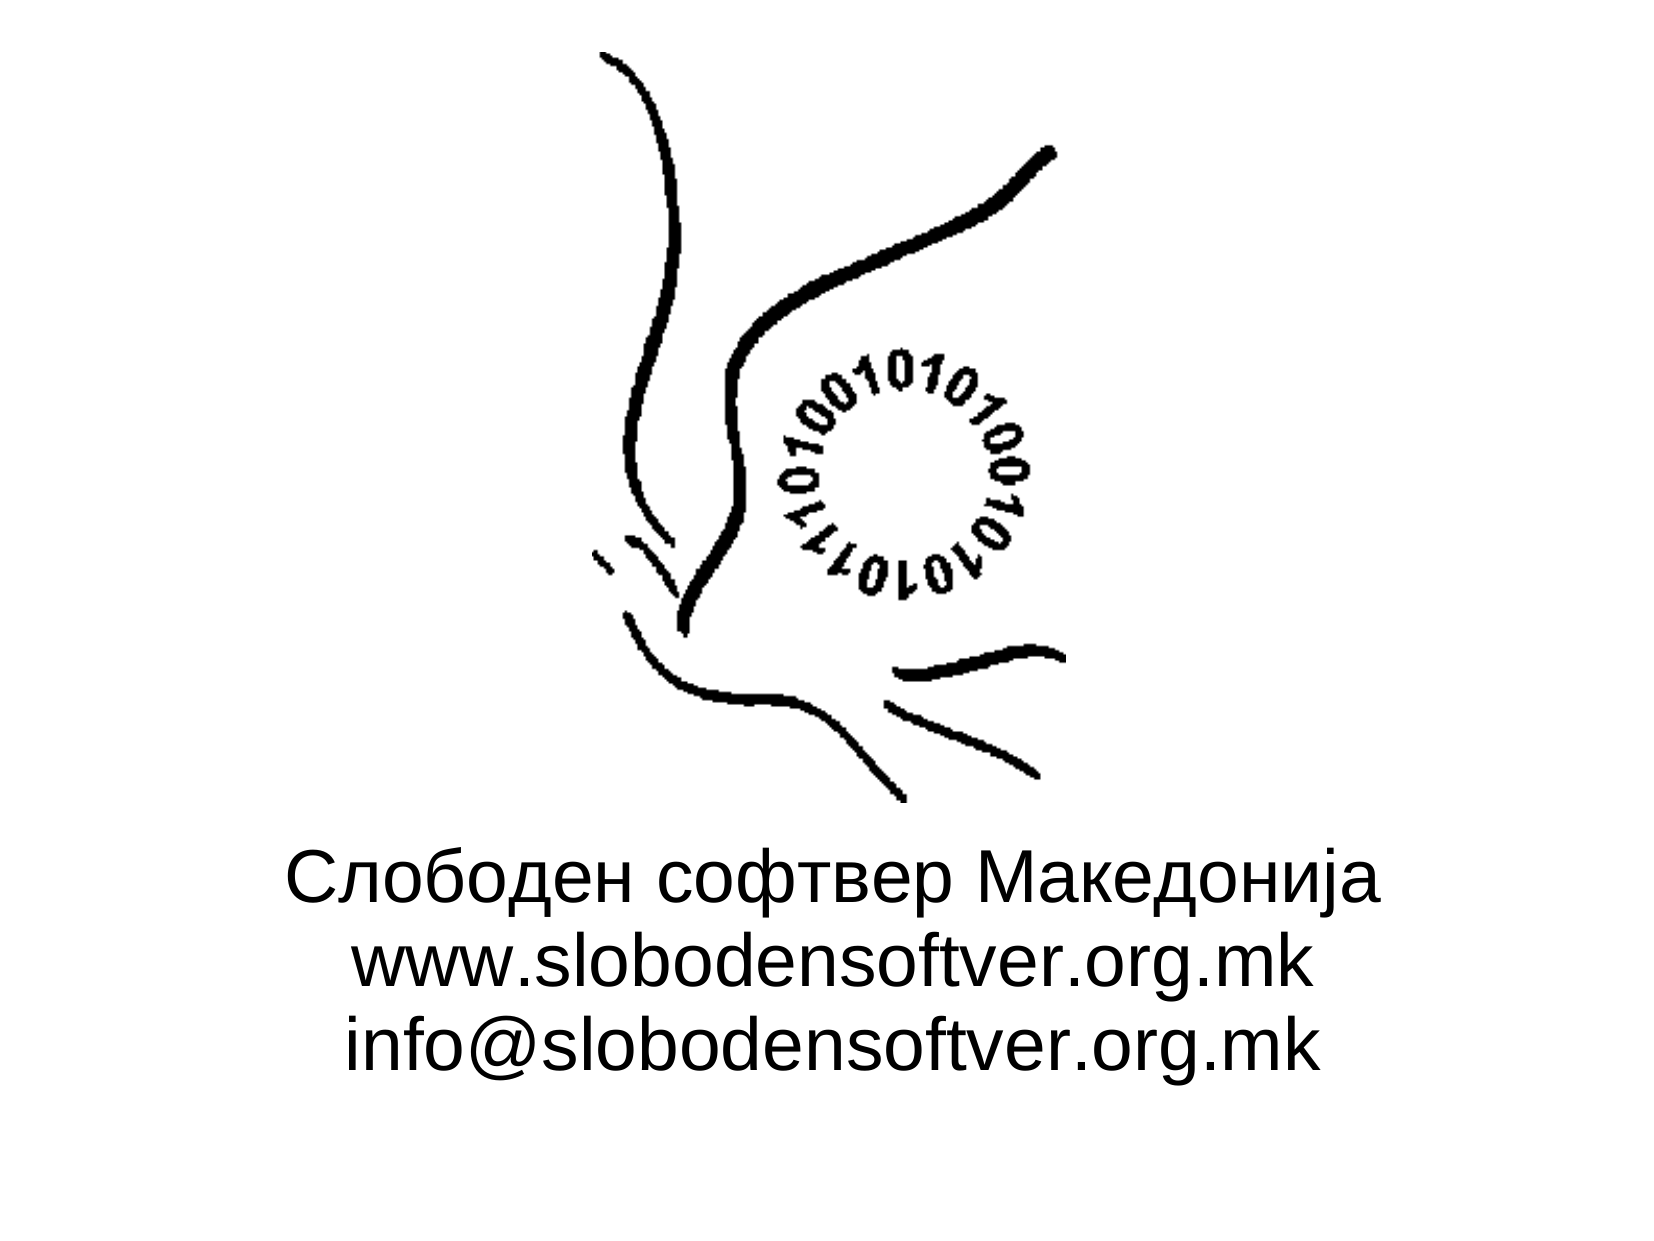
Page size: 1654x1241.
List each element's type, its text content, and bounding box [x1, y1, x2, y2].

picture [592, 52, 1066, 803]
text_box Слободен софтвер Македонија www.slobodensoftver.org.mk info@slobodensoftver.org.mk [269, 826, 1468, 1094]
